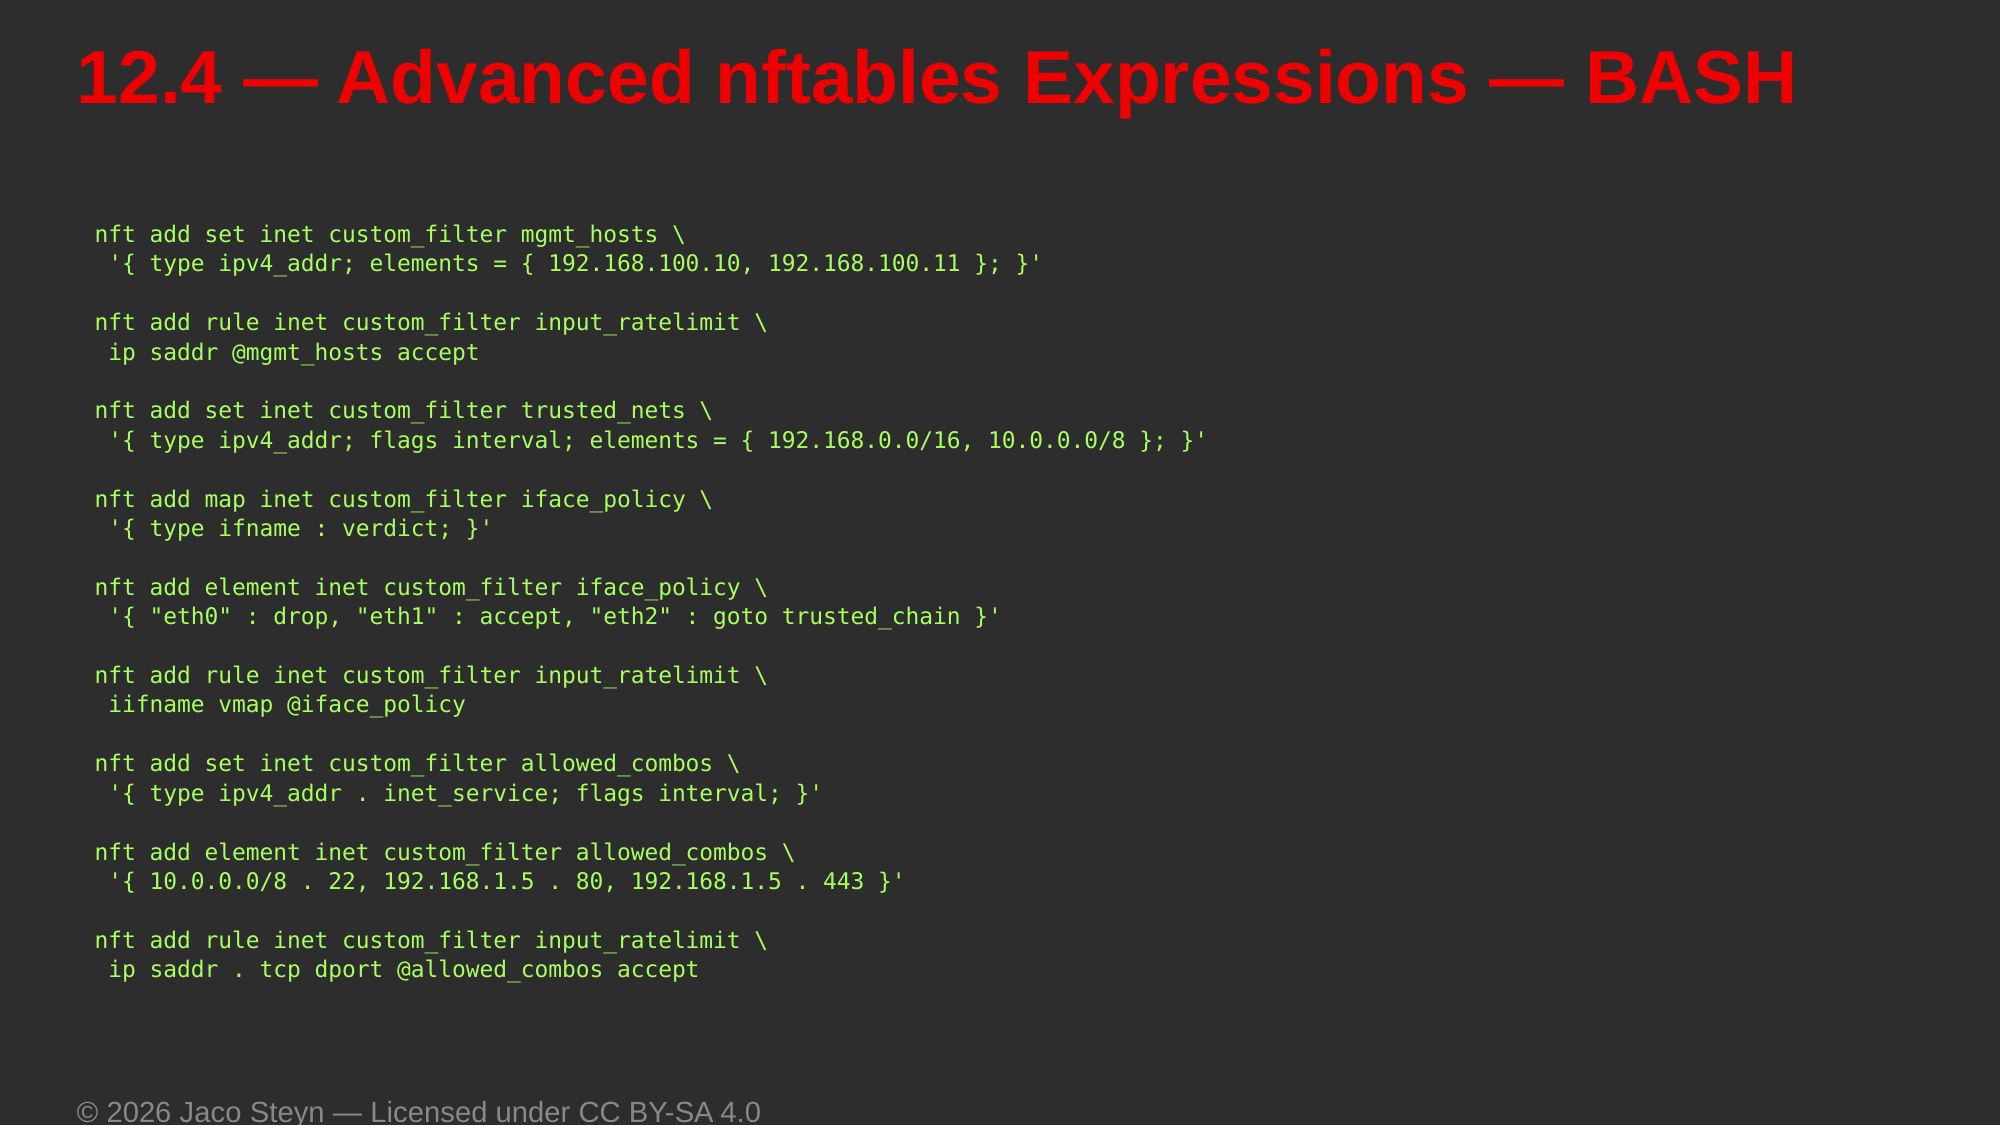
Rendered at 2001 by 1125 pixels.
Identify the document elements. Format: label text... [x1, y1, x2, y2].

text_box nft add set inet custom_filter mgmt_hosts \ '{ type ipv4_addr; elements = { 192.168.100.10, 192.168.100.11 }; }' nft add rule inet custom_filter input_ratelimit \ ip saddr @mgmt_hosts accept nft add set inet custom_filter trusted_nets \ '{ type ipv4_addr; flags interval; elements = { 192.168.0.0/16, 10.0.0.0/8 }; }' nft add map inet custom_filter iface_policy \ '{ type ifname : verdict; }' nft add element inet custom_filter iface_policy \ '{ "eth0" : drop, "eth1" : accept, "eth2" : goto trusted_chain }' nft add rule inet custom_filter input_ratelimit \ iifname vmap @iface_policy nft add set inet custom_filter allowed_combos \ '{ type ipv4_addr . inet_service; flags interval; }' nft add element inet custom_filter allowed_combos \ '{ 10.0.0.0/8 . 22, 192.168.1.5 . 80, 192.168.1.5 . 443 }' nft add rule inet custom_filter input_ratelimit \ ip saddr . tcp dport @allowed_combos accept [59, 194, 1942, 1052]
text_box 12.4 — Advanced nftables Expressions — BASH [59, 23, 1942, 178]
text_box © 2026 Jaco Steyn — Licensed under CC BY-SA 4.0 [59, 1083, 1942, 1120]
